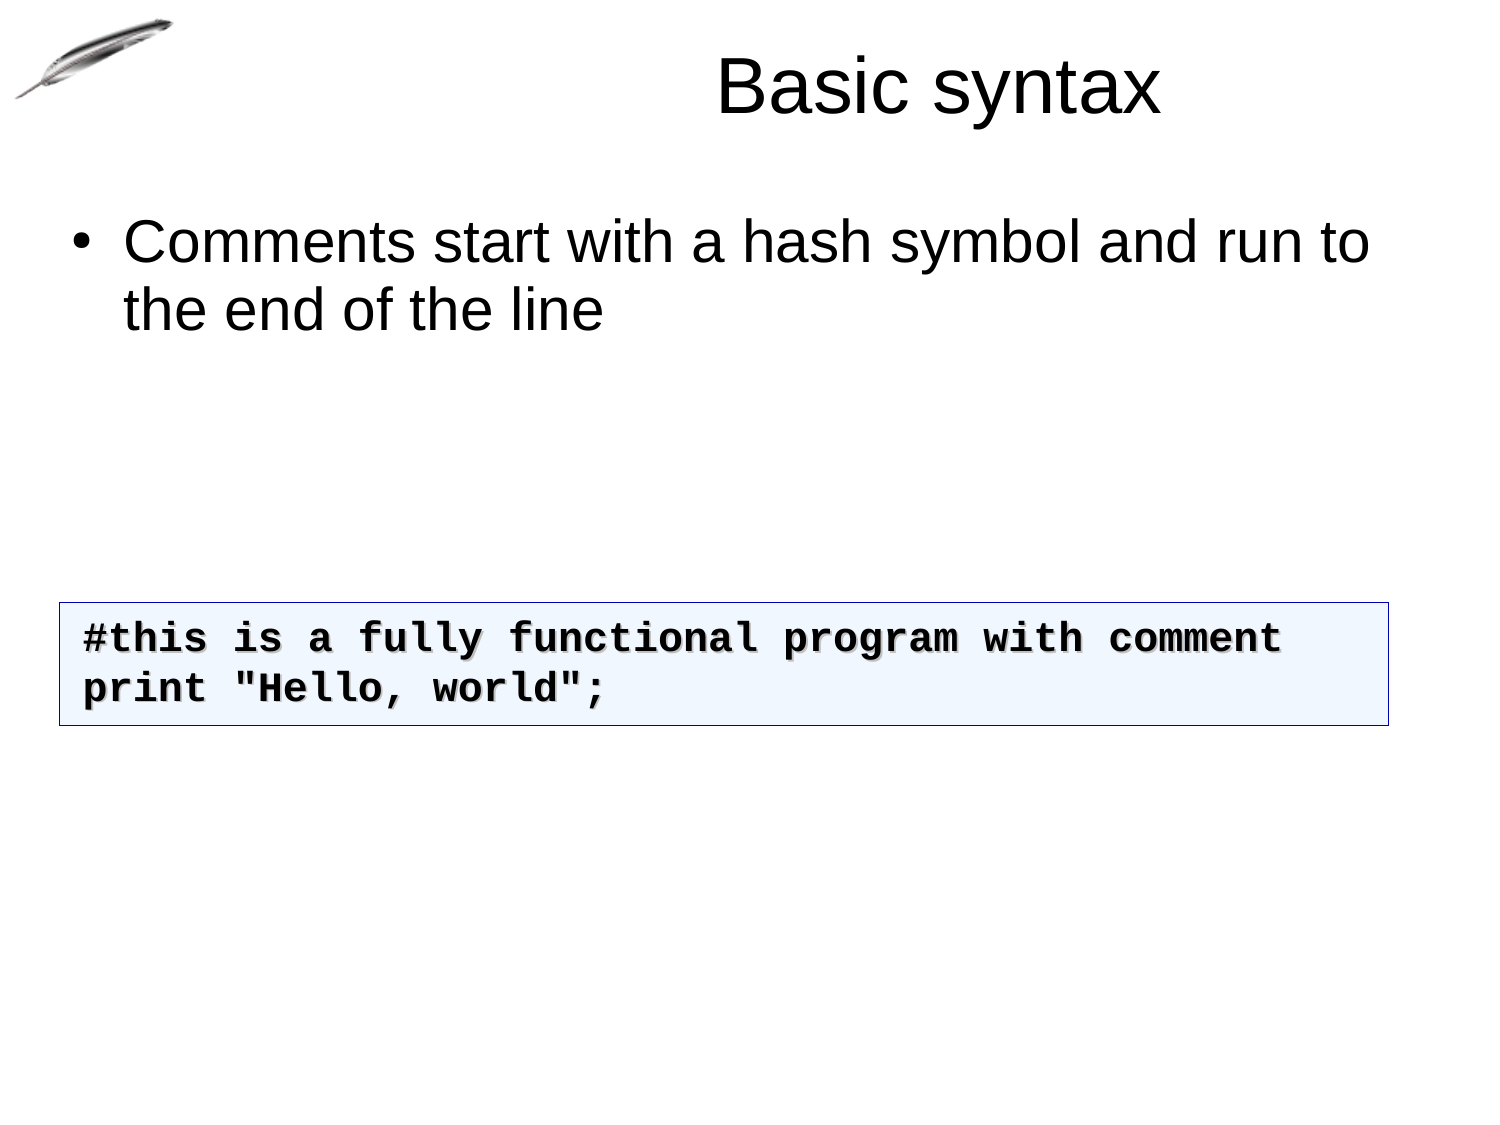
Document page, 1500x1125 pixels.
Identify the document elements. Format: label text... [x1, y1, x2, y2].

title Basic syntax [419, 0, 1459, 176]
text_box #this is a fully functional program with comment print "Hello, world"; [59, 602, 1388, 726]
list Comments start with a hash symbol and run to the end of the line [53, 207, 1447, 1084]
picture [11, 17, 179, 101]
